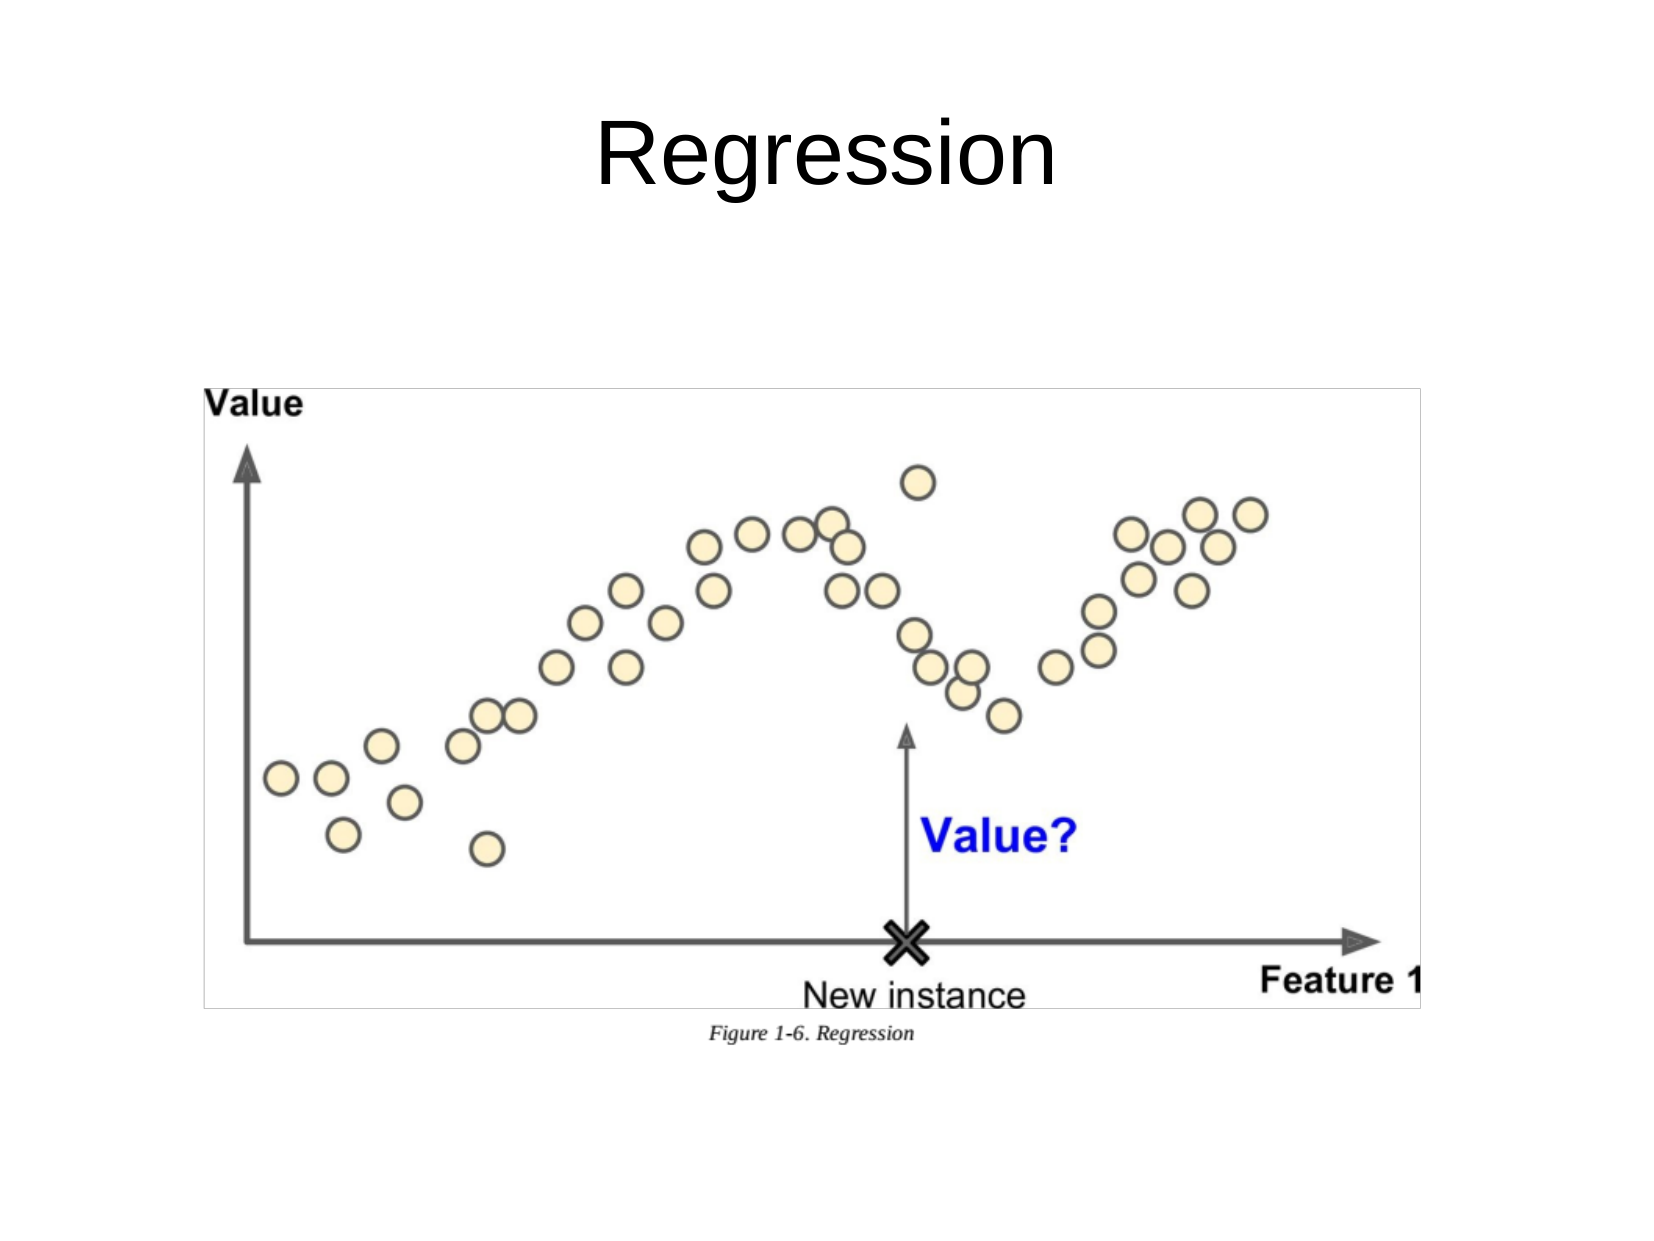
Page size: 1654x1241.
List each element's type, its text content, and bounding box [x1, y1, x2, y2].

title Regression [82, 49, 1571, 257]
picture [195, 359, 1430, 1056]
